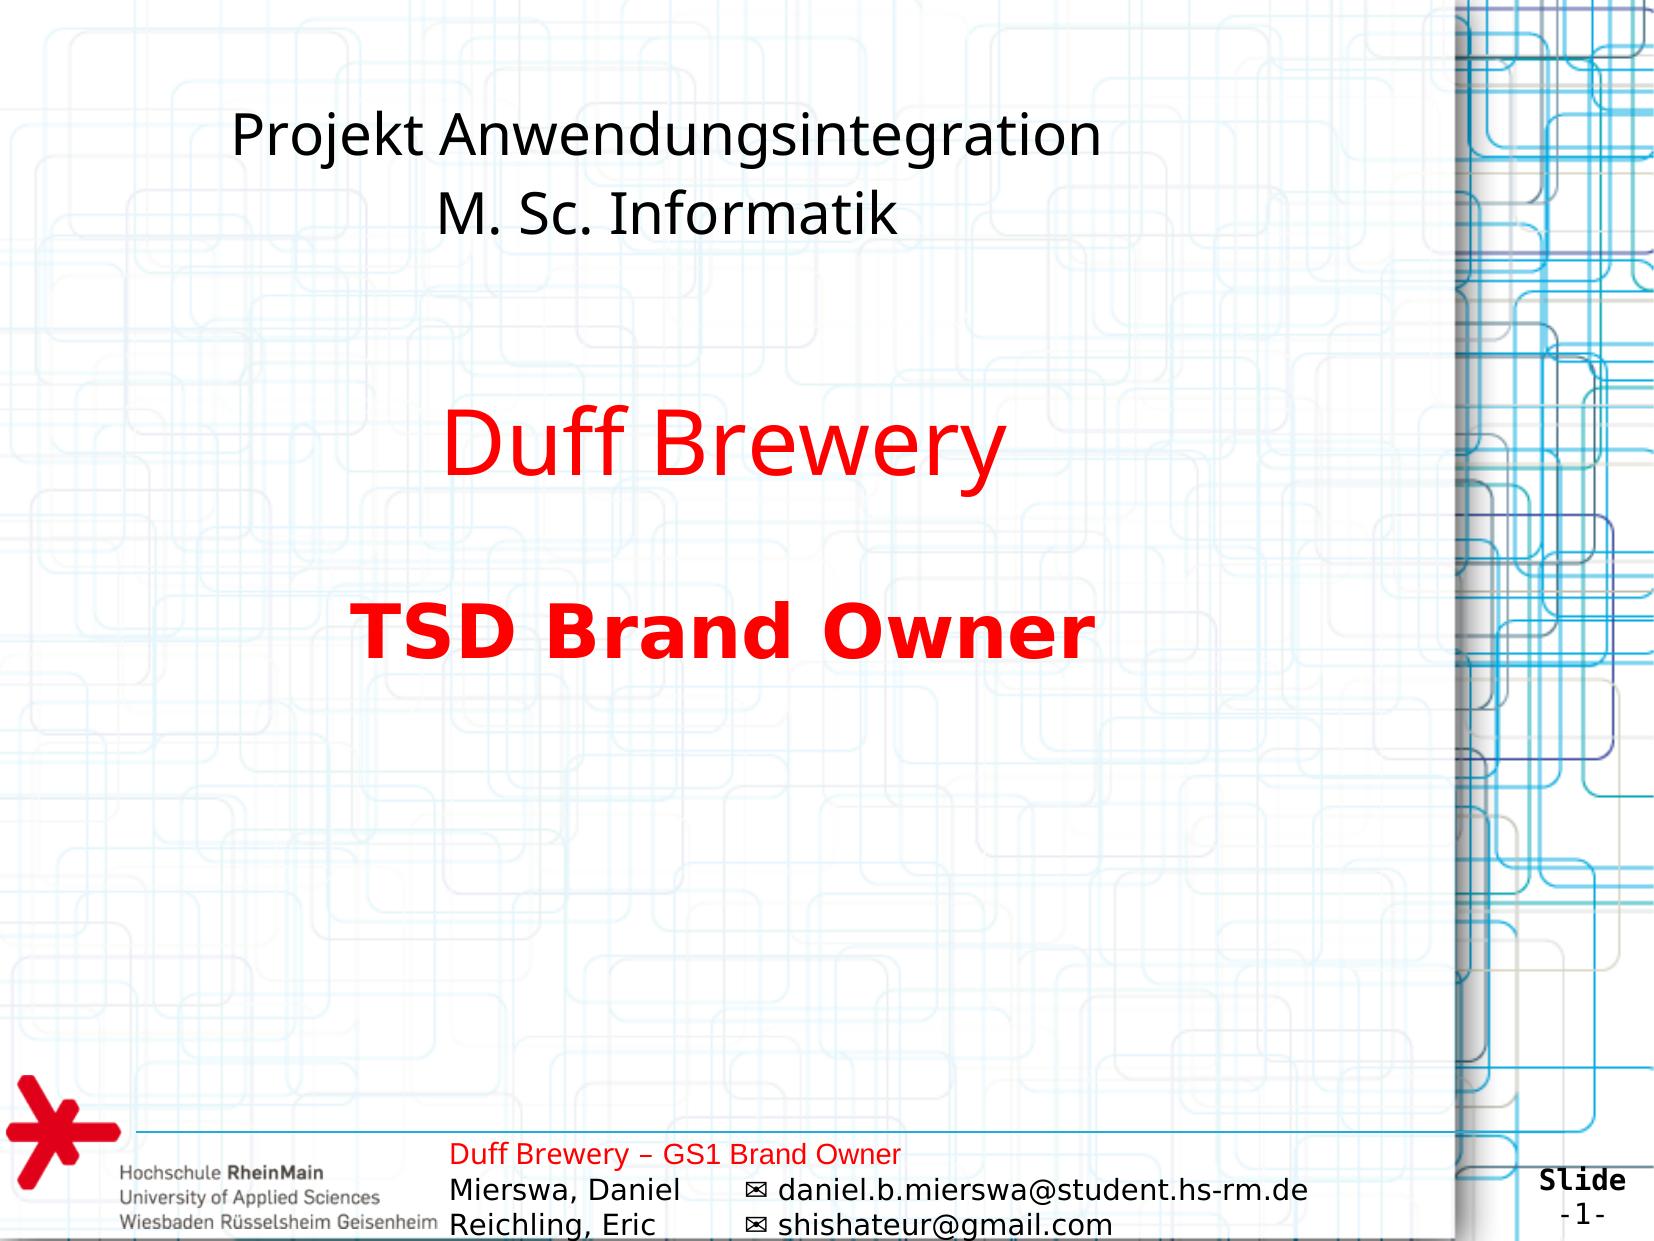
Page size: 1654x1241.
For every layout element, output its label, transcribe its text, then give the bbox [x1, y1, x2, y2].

picture [964, 1221, 973, 1233]
picture [0, 0, 1654, 1241]
picture [568, 1221, 577, 1233]
title Duff Brewery TSD Brand Owner [29, 380, 1418, 674]
text_box Projekt Anwendungsintegration M. Sc. Informatik [215, 85, 1252, 266]
